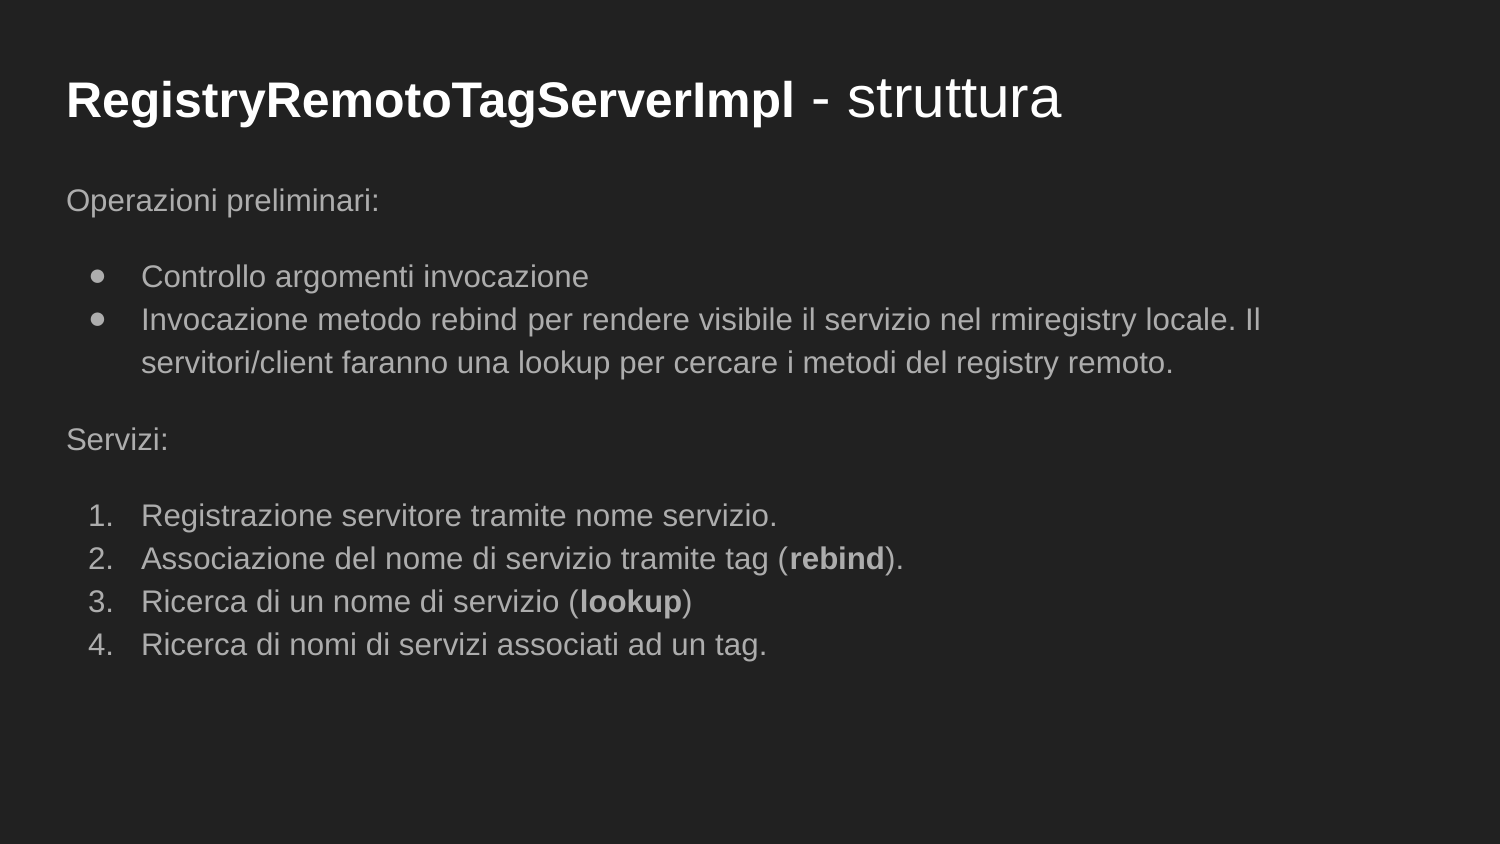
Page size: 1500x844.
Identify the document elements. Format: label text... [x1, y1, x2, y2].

list Operazioni preliminari: Controllo argomenti invocazione Invocazione metodo rebind per rendere visibile il servizio nel rmiregistry locale. Il servitori/client faranno una lookup per cercare i metodi del registry remoto. Servizi: Registrazione servitore tramite nome servizio. Associazione del nome di servizio tramite tag (rebind). Ricerca di un nome di servizio (lookup) Ricerca di nomi di servizi associati ad un tag. [51, 159, 1449, 760]
title RegistryRemotoTagServerImpl - struttura [51, 44, 1449, 139]
